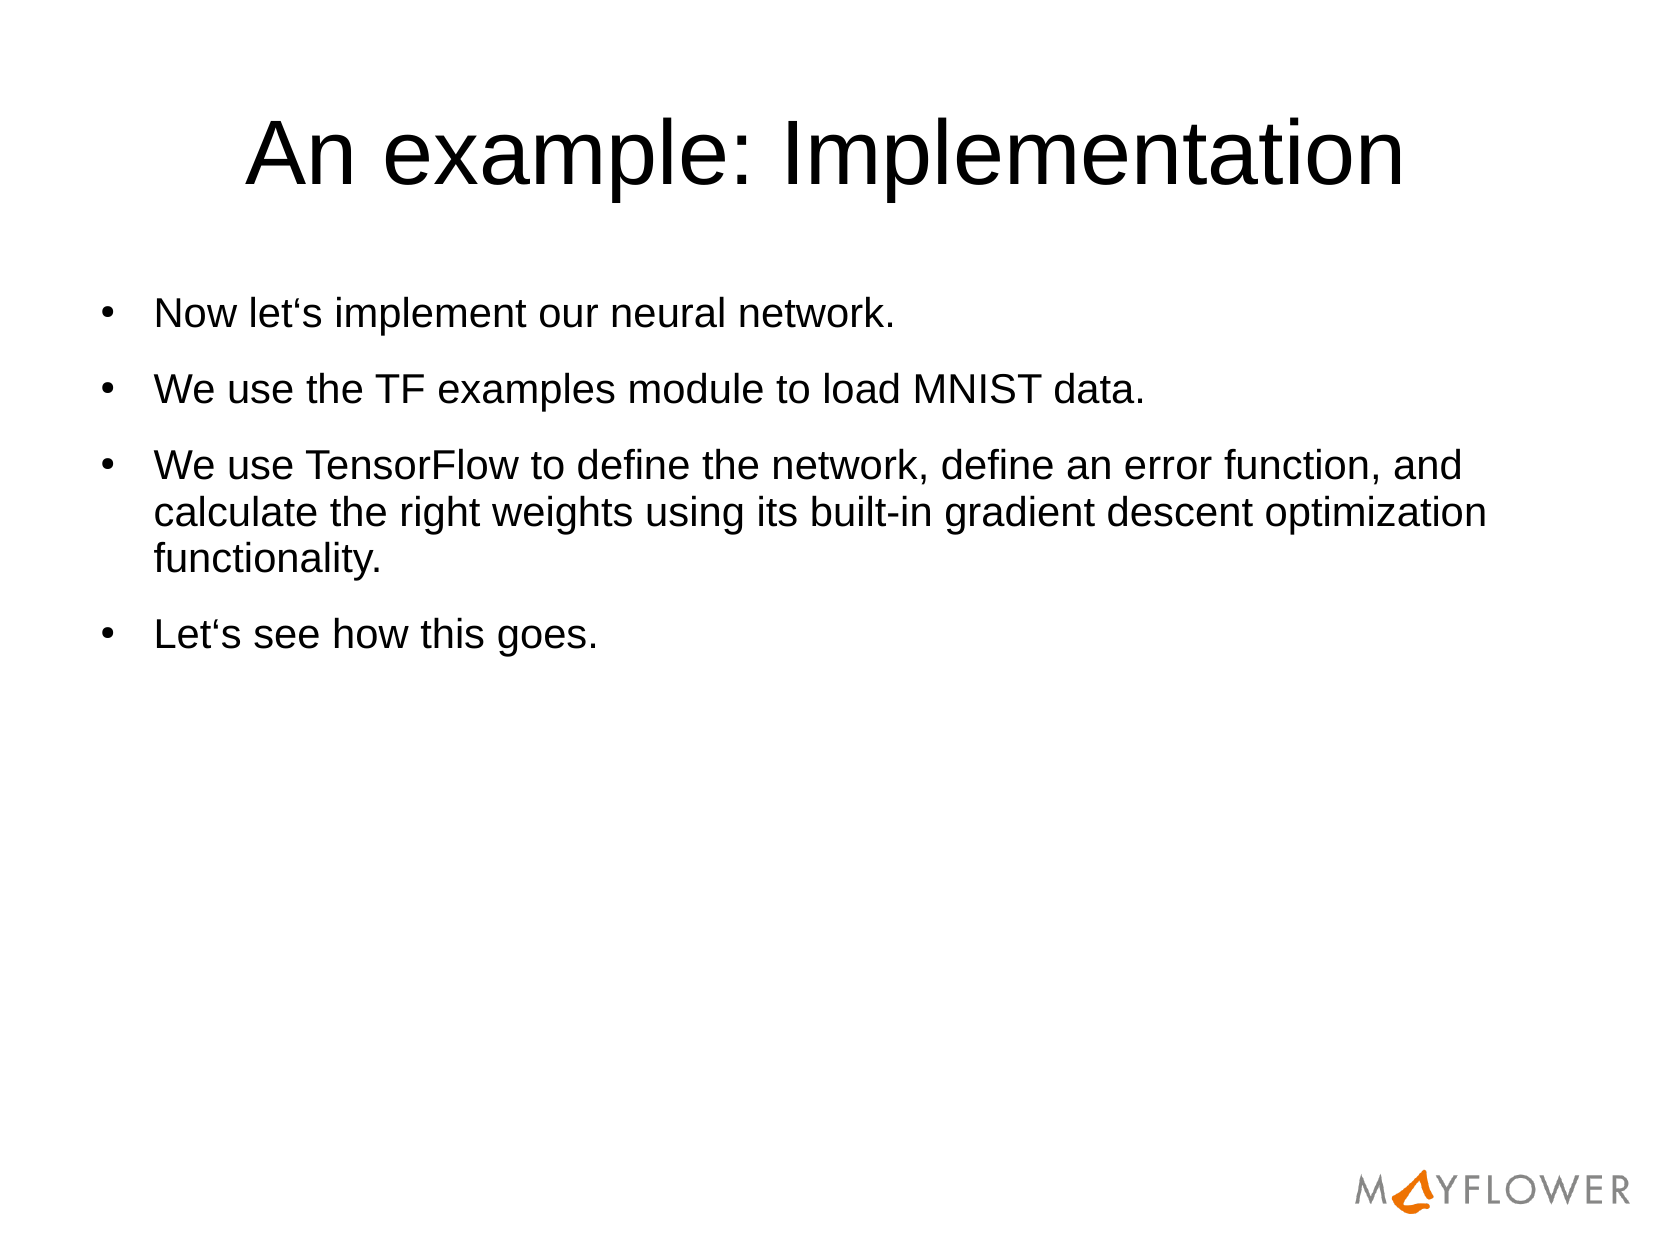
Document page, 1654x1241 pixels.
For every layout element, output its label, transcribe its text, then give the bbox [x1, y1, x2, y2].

picture [1355, 1169, 1630, 1215]
list Now let‘s implement our neural network. We use the TF examples module to load MNIST data. We use TensorFlow to define the network, define an error function, and calculate the right weights using its built-in gradient descent optimization functionality. Let‘s see how this goes. [82, 290, 1571, 1010]
title An example: Implementation [82, 49, 1571, 257]
